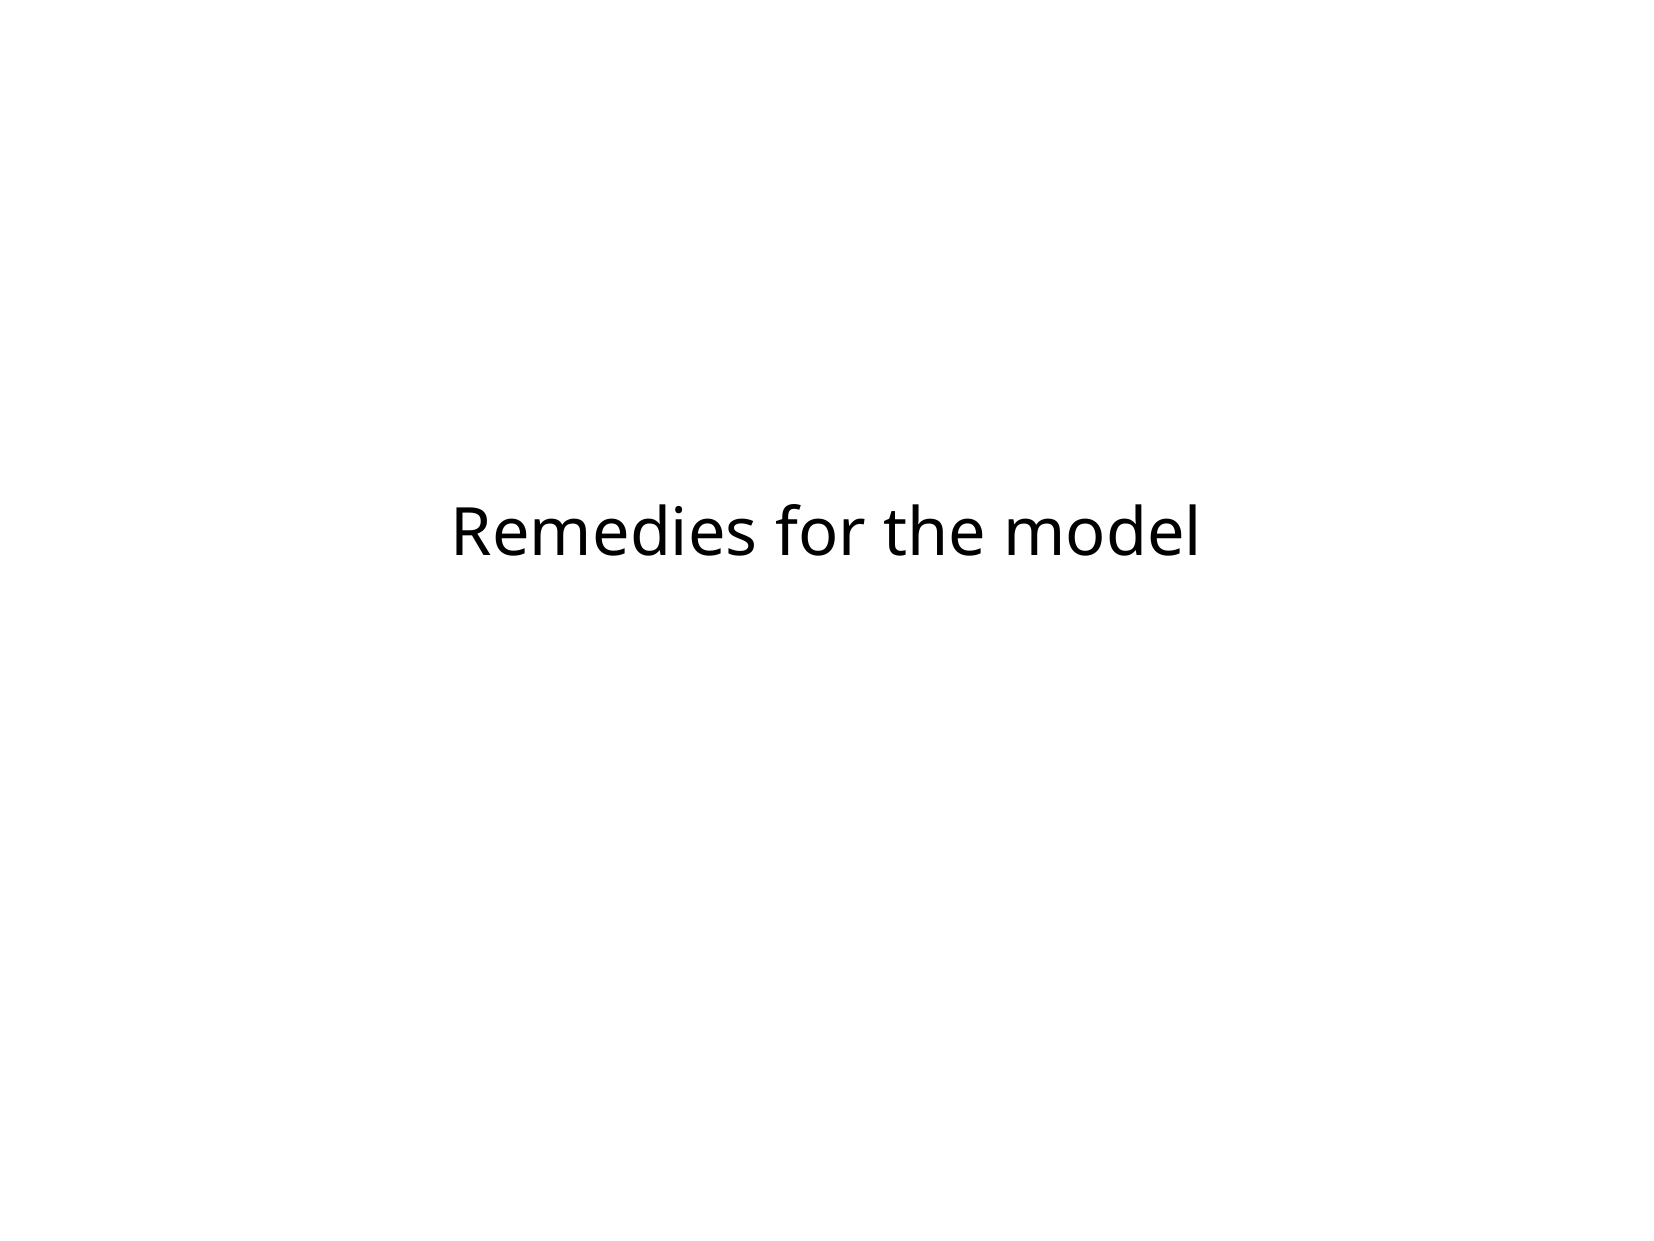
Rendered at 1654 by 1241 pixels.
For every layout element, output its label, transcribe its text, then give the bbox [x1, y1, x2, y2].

subtitle Remedies for the model [82, 49, 1571, 1010]
